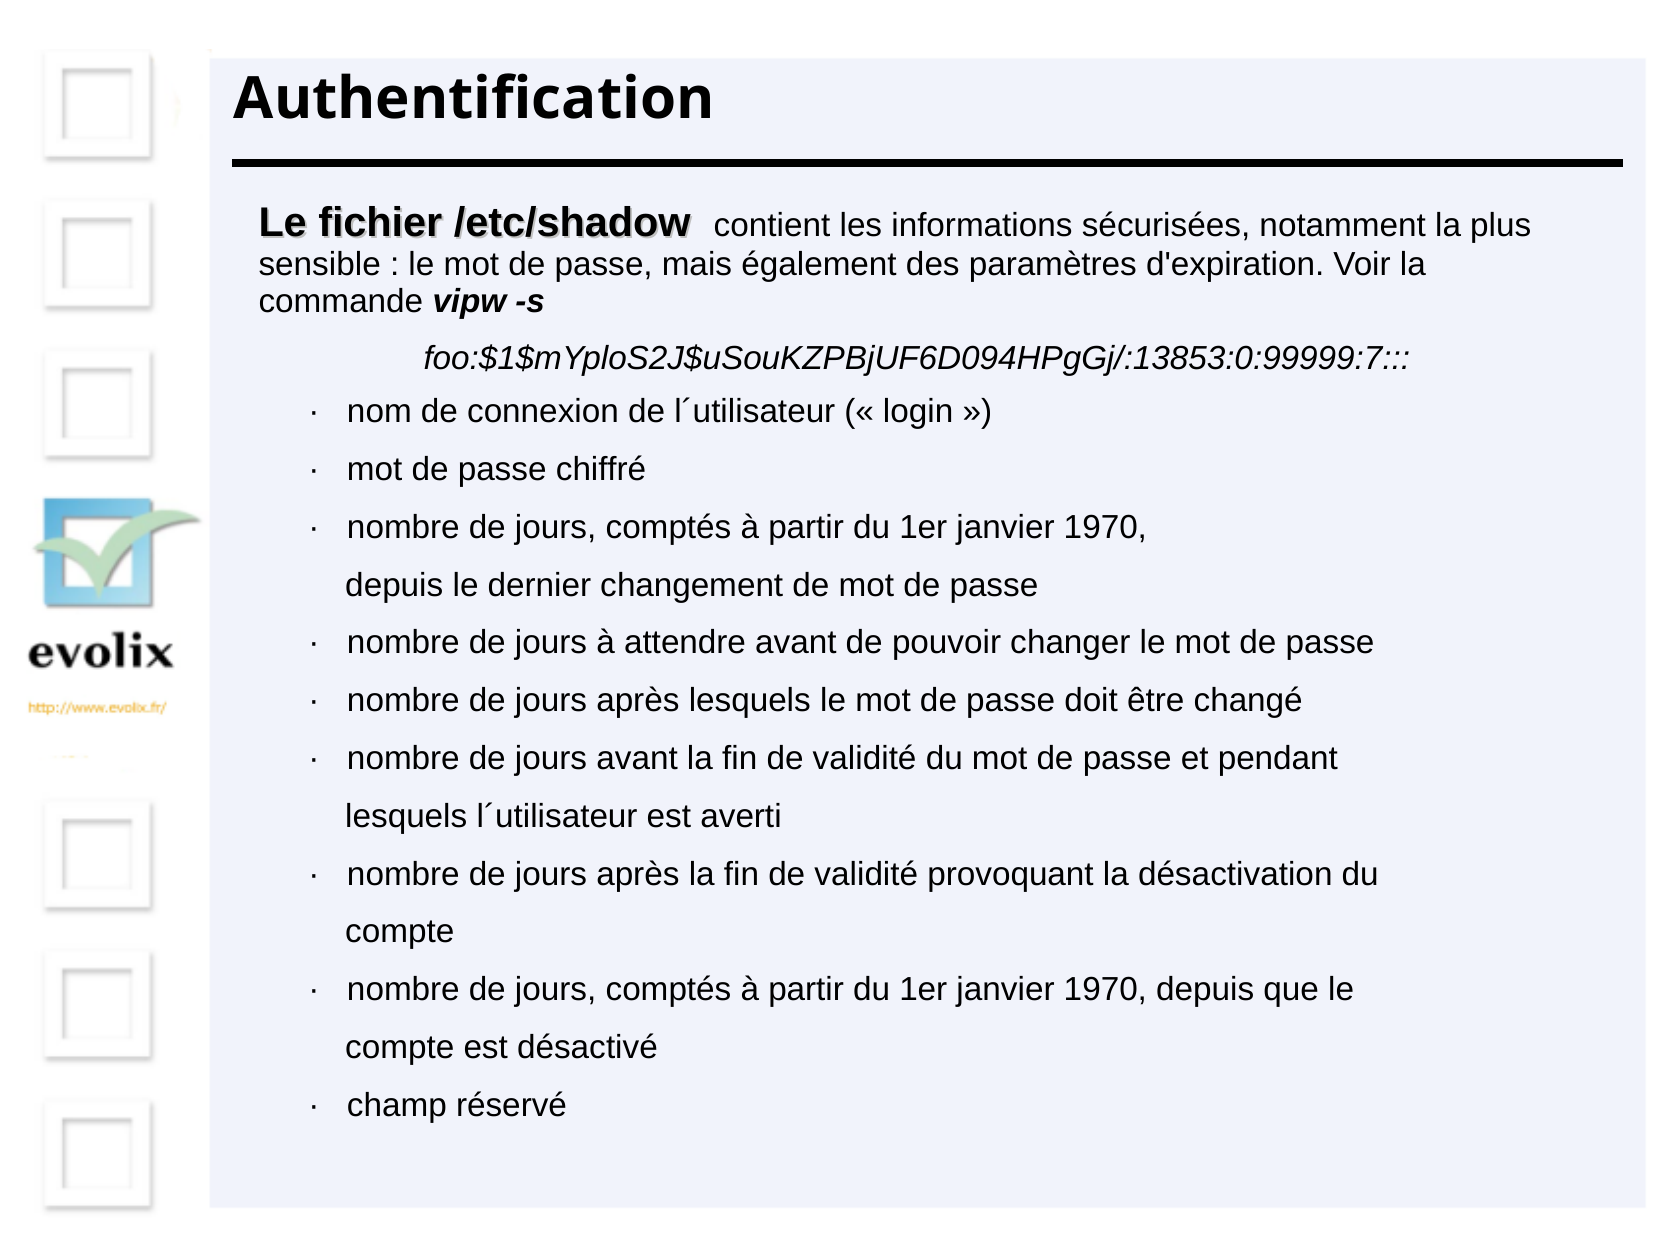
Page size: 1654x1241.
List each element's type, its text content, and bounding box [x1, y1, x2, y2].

text_box · nom de connexion de l´utilisateur (« login ») · mot de passe chiffré · nombre de jours, comptés à partir du 1er janvier 1970, depuis le dernier changement de mot de passe · nombre de jours à attendre avant de pouvoir changer le mot de passe · nombre de jours après lesquels le mot de passe doit être changé · nombre de jours avant la fin de validité du mot de passe et pendant lesquels l´utilisateur est averti · nombre de jours après la fin de validité provoquant la désactivation du compte · nombre de jours, comptés à partir du 1er janvier 1970, depuis que le compte est désactivé · champ réservé [228, 269, 1654, 1131]
picture [0, 49, 1654, 1218]
picture [1448, 49, 1654, 269]
text_box Le fichier /etc/shadow contient les informations sécurisées, notamment la plus sensible : le mot de passe, mais également des paramètres d'expiration. Voir la commande vipw -s foo:$1$mYploS2J$uSouKZPBjUF6D094HPgGj/:13853:0:99999:7::: [243, 191, 1592, 385]
title Authentification [233, 0, 1448, 211]
